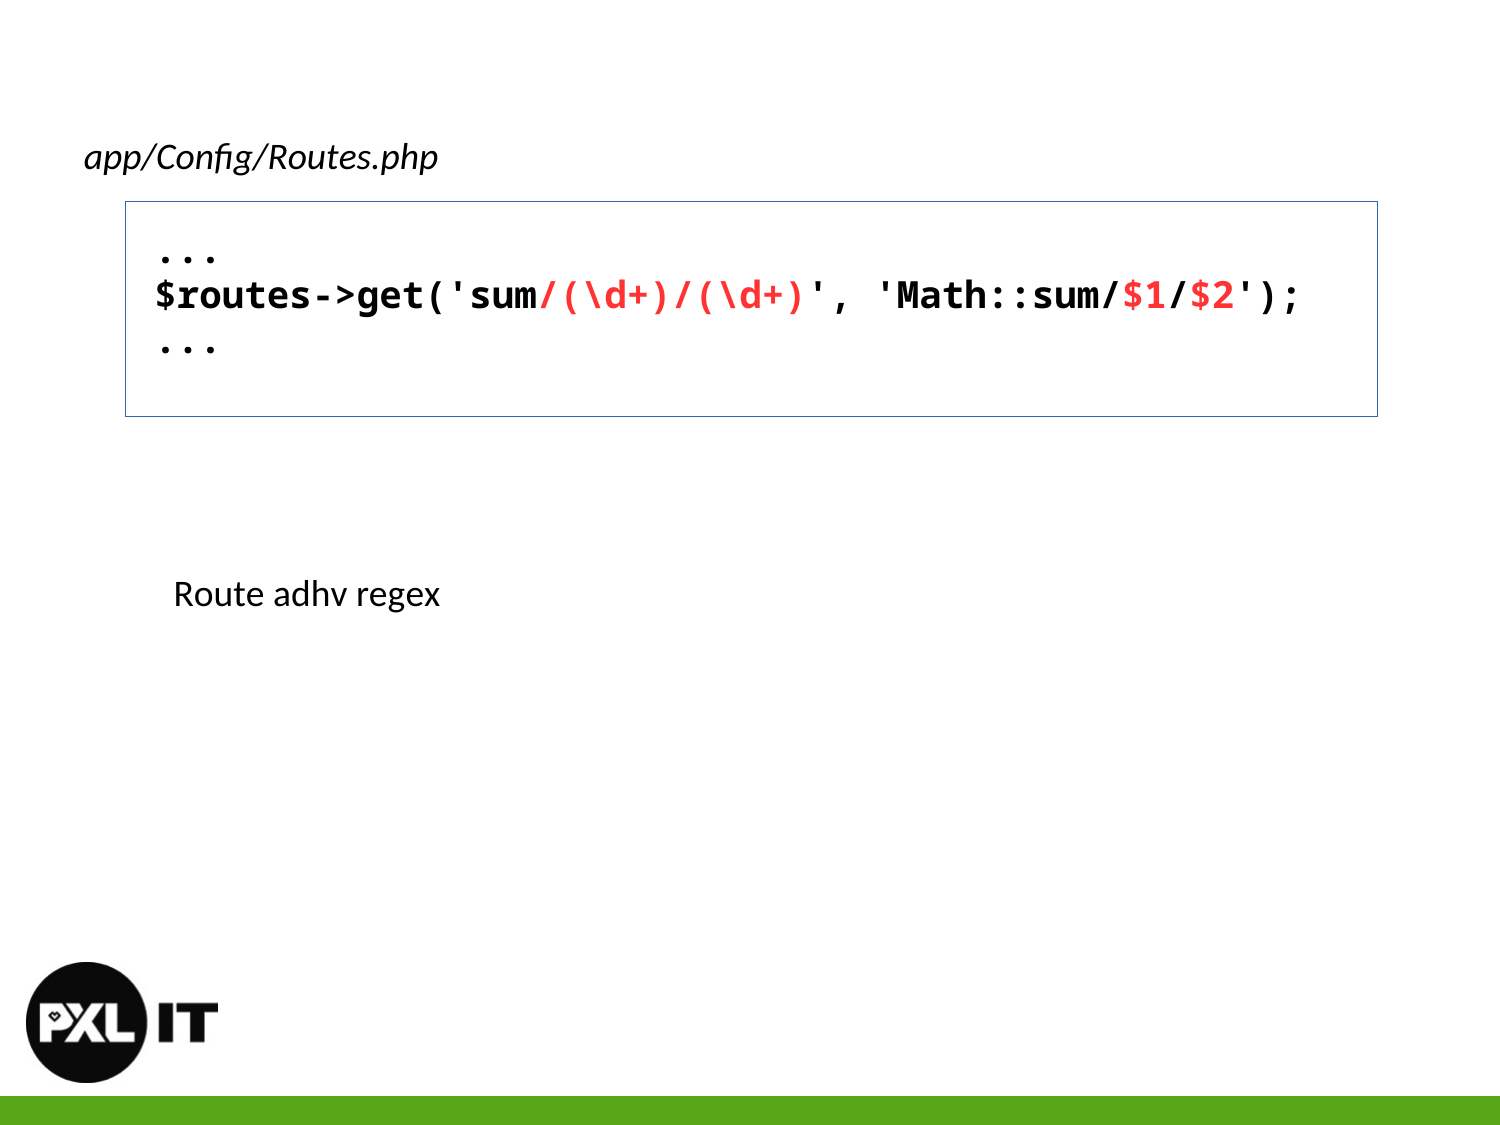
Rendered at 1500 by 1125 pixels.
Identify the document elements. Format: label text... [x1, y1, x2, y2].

text_box ... $routes->get('sum/(\d+)/(\d+)', 'Math::sum/$1/$2'); ... [139, 417, 1360, 1125]
text_box ... $routes->get('sum/(\d+)/(\d+)', 'Math::sum/$1/$2'); ... [139, 218, 1360, 416]
text_box app/Config/Routes.php [69, 124, 614, 185]
picture [26, 962, 139, 1083]
text_box Route adhv regex [159, 561, 895, 622]
